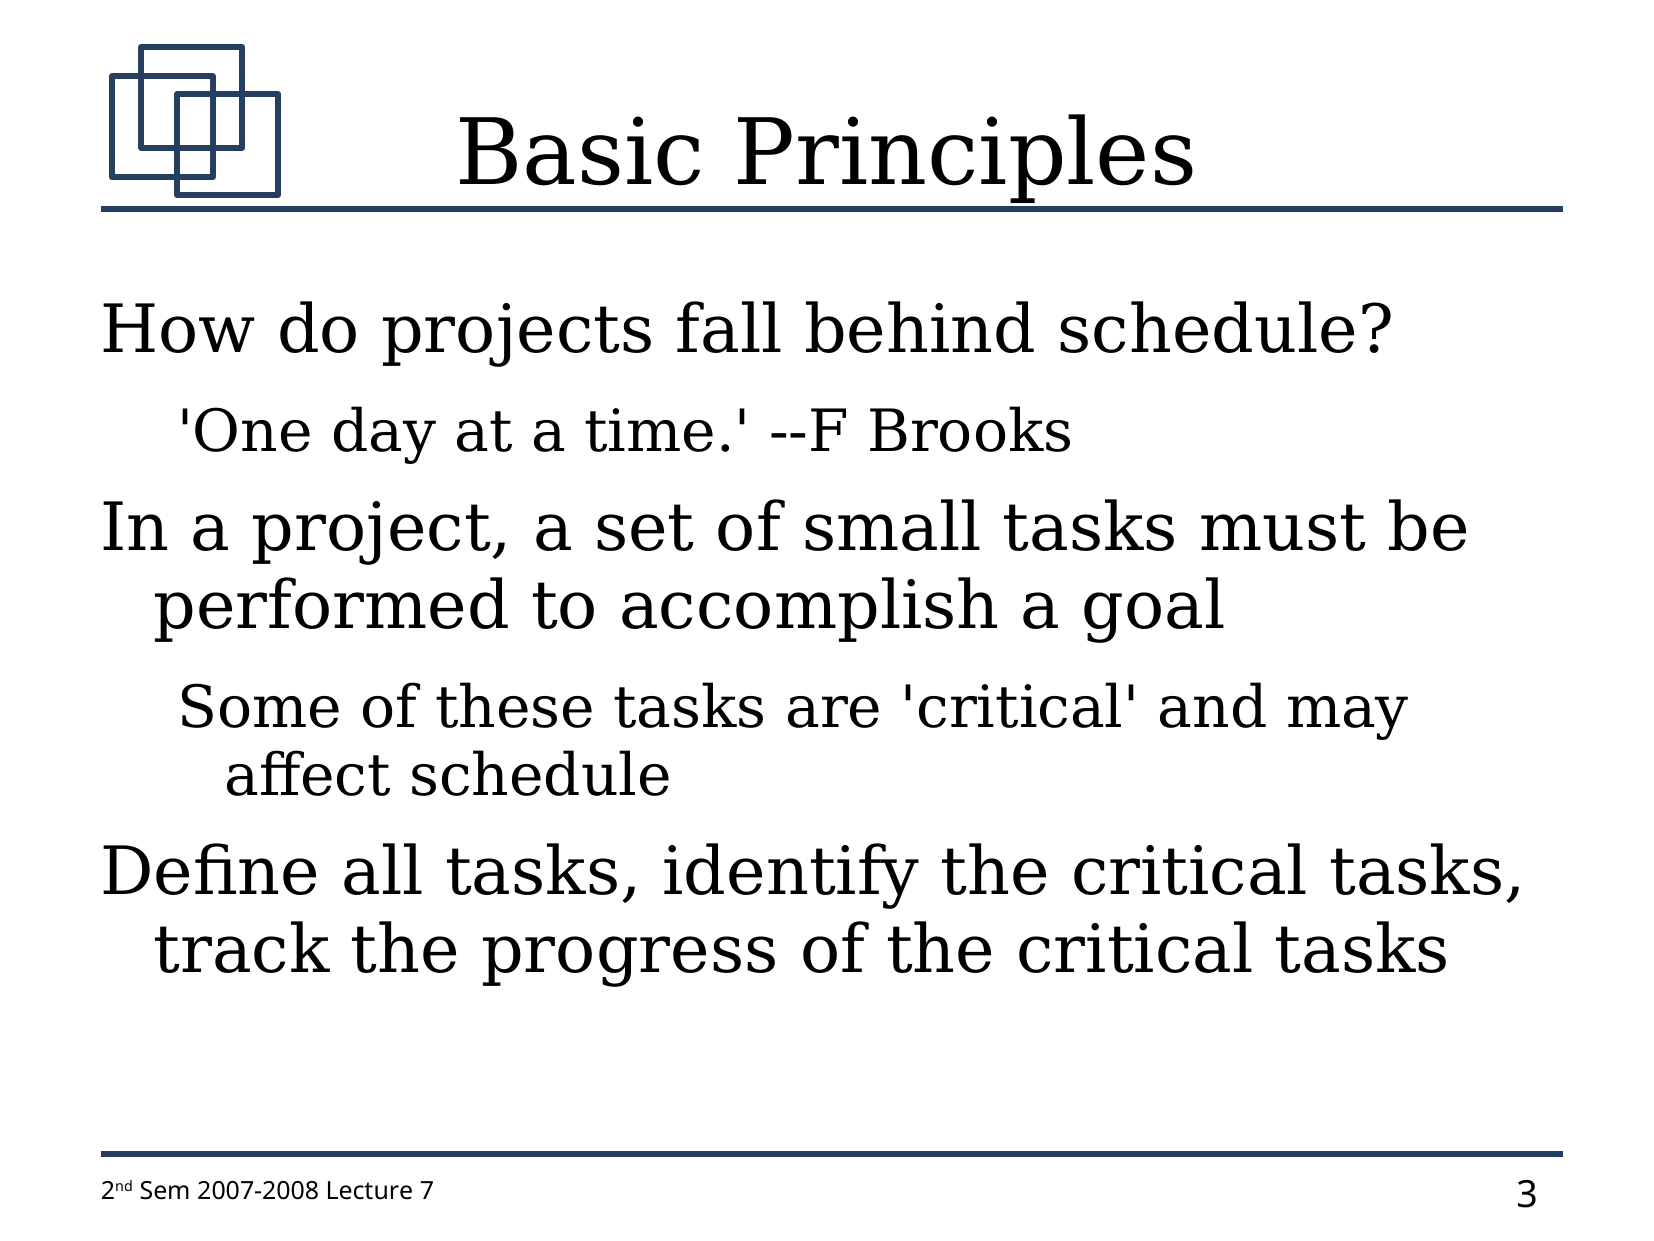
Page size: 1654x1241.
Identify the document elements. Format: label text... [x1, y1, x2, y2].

title Basic Principles [82, 49, 1571, 257]
list How do projects fall behind schedule? 'One day at a time.' --F Brooks In a project, a set of small tasks must be performed to accomplish a goal Some of these tasks are 'critical' and may affect schedule Define all tasks, identify the critical tasks, track the progress of the critical tasks [82, 290, 1571, 1109]
